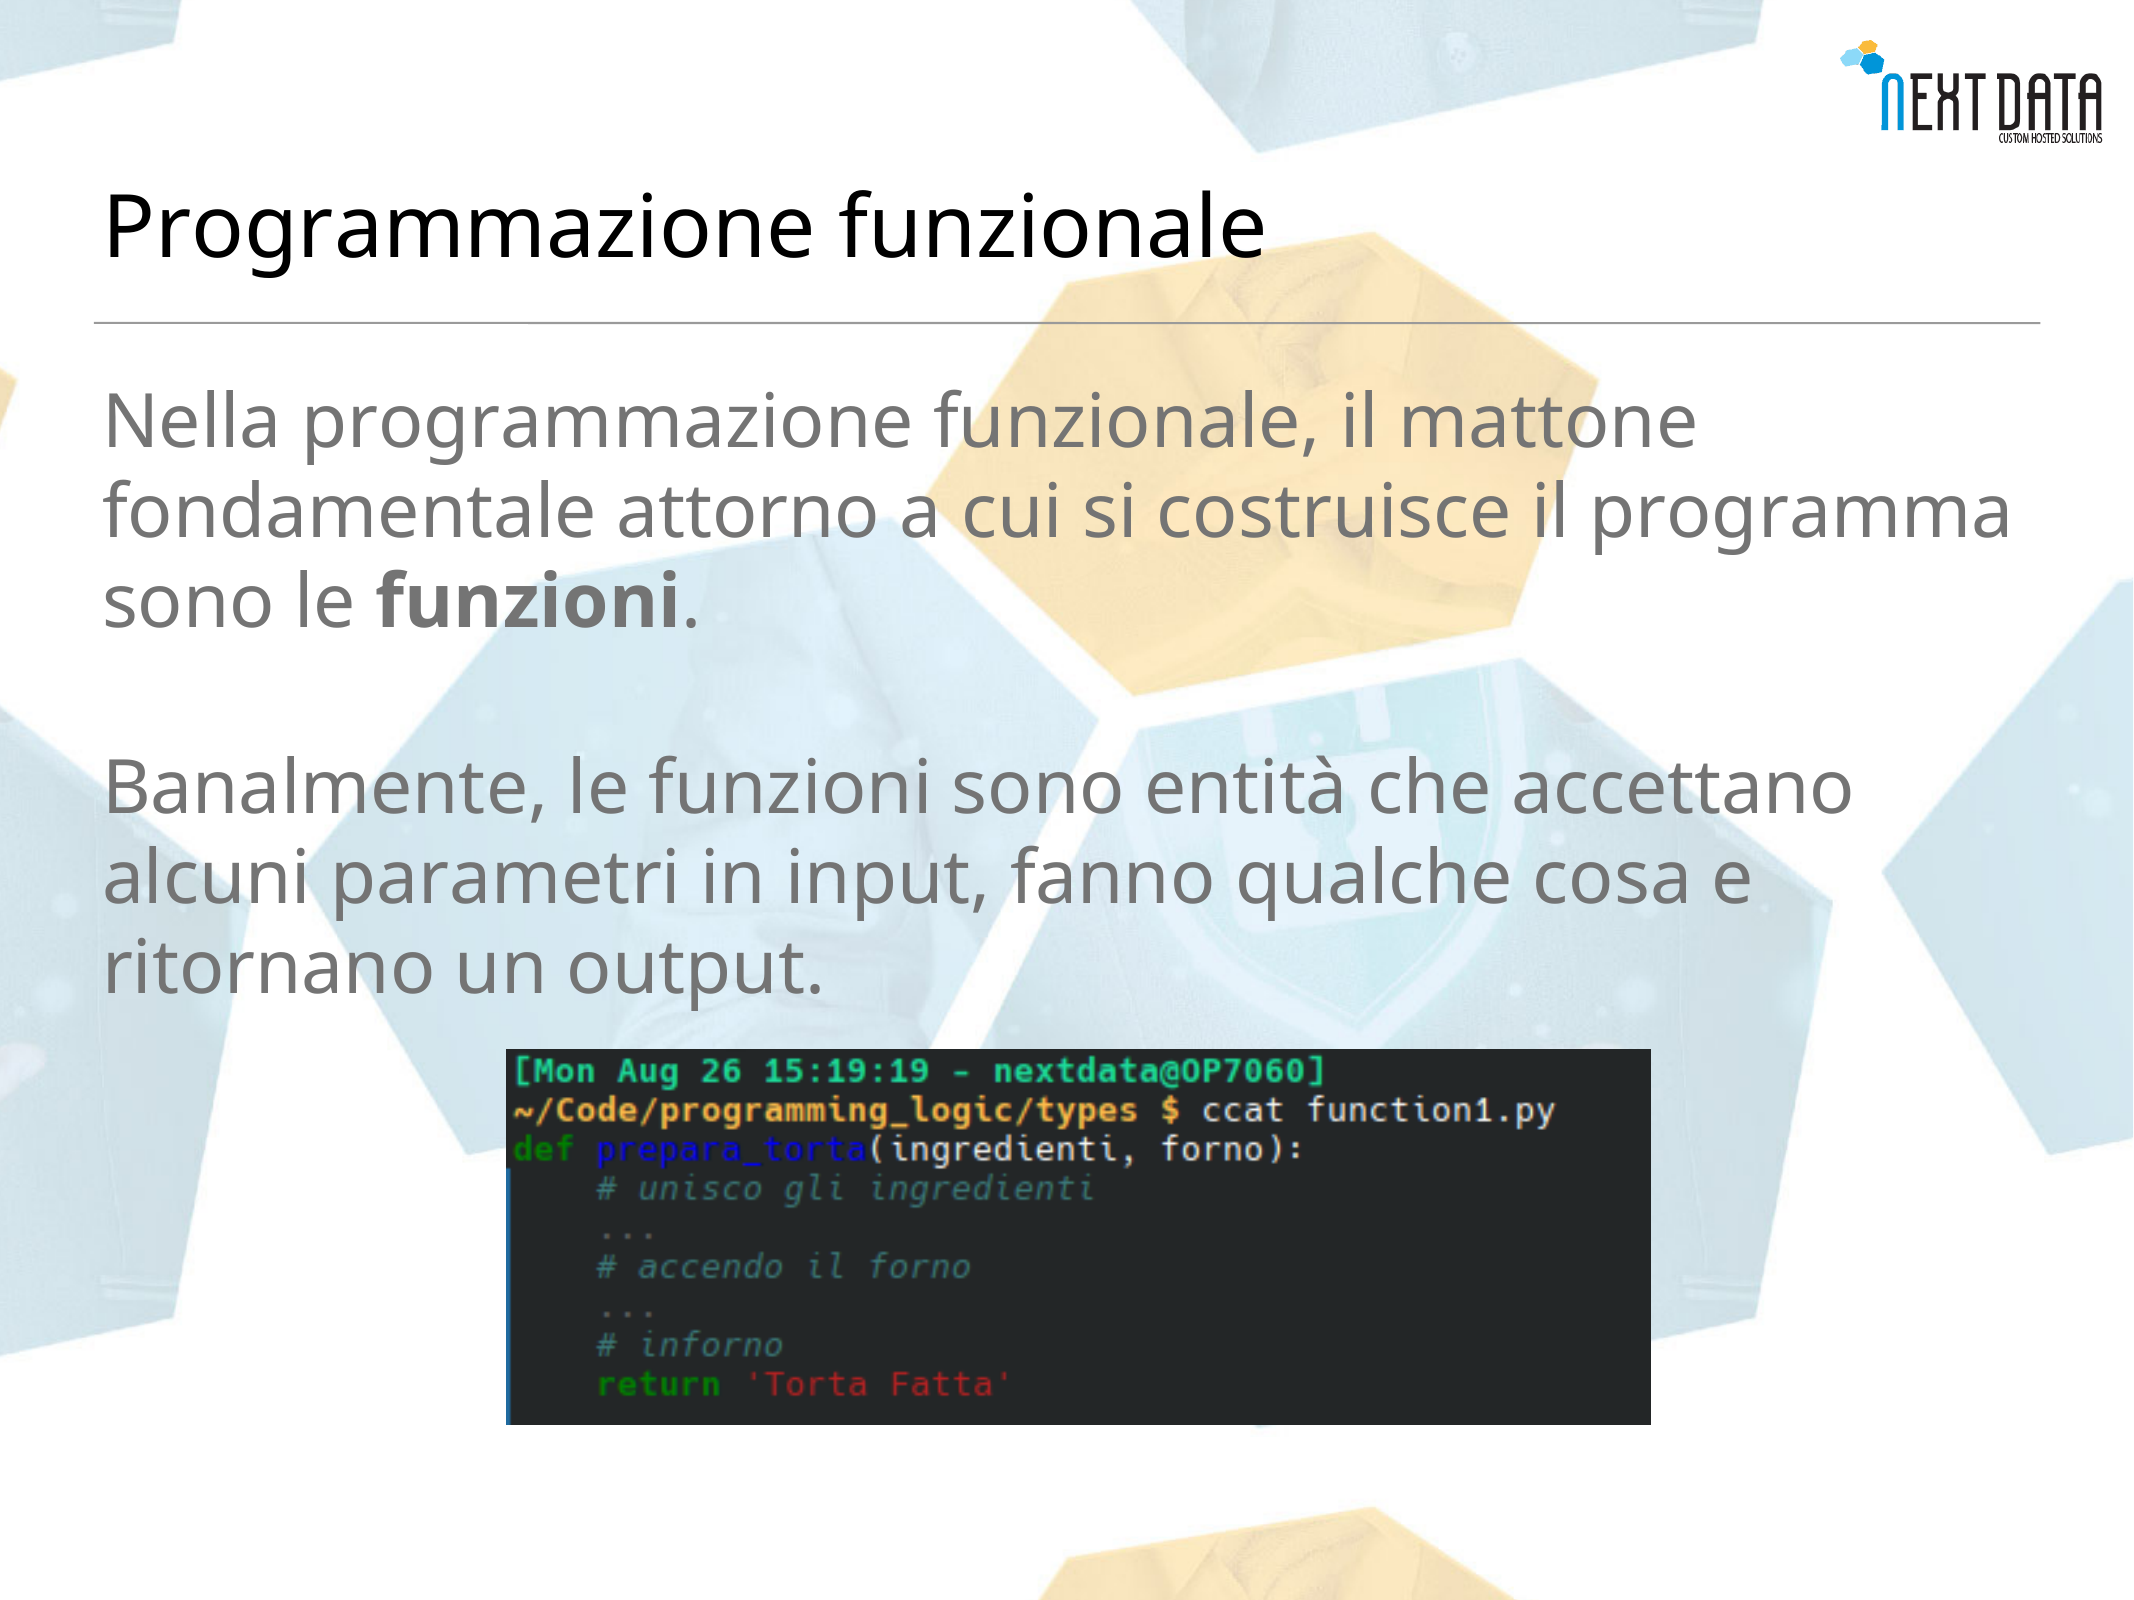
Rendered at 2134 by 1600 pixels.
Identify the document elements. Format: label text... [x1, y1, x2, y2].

text_box Nella programmazione funzionale, il mattone fondamentale attorno a cui si costruisce il programma sono le funzioni. Banalmente, le funzioni sono entità che accettano alcuni parametri in input, fanno qualche cosa e ritornano un output. [93, 364, 2040, 1459]
text_box Programmazione funzionale [93, 54, 2040, 284]
picture [0, 0, 2134, 1600]
